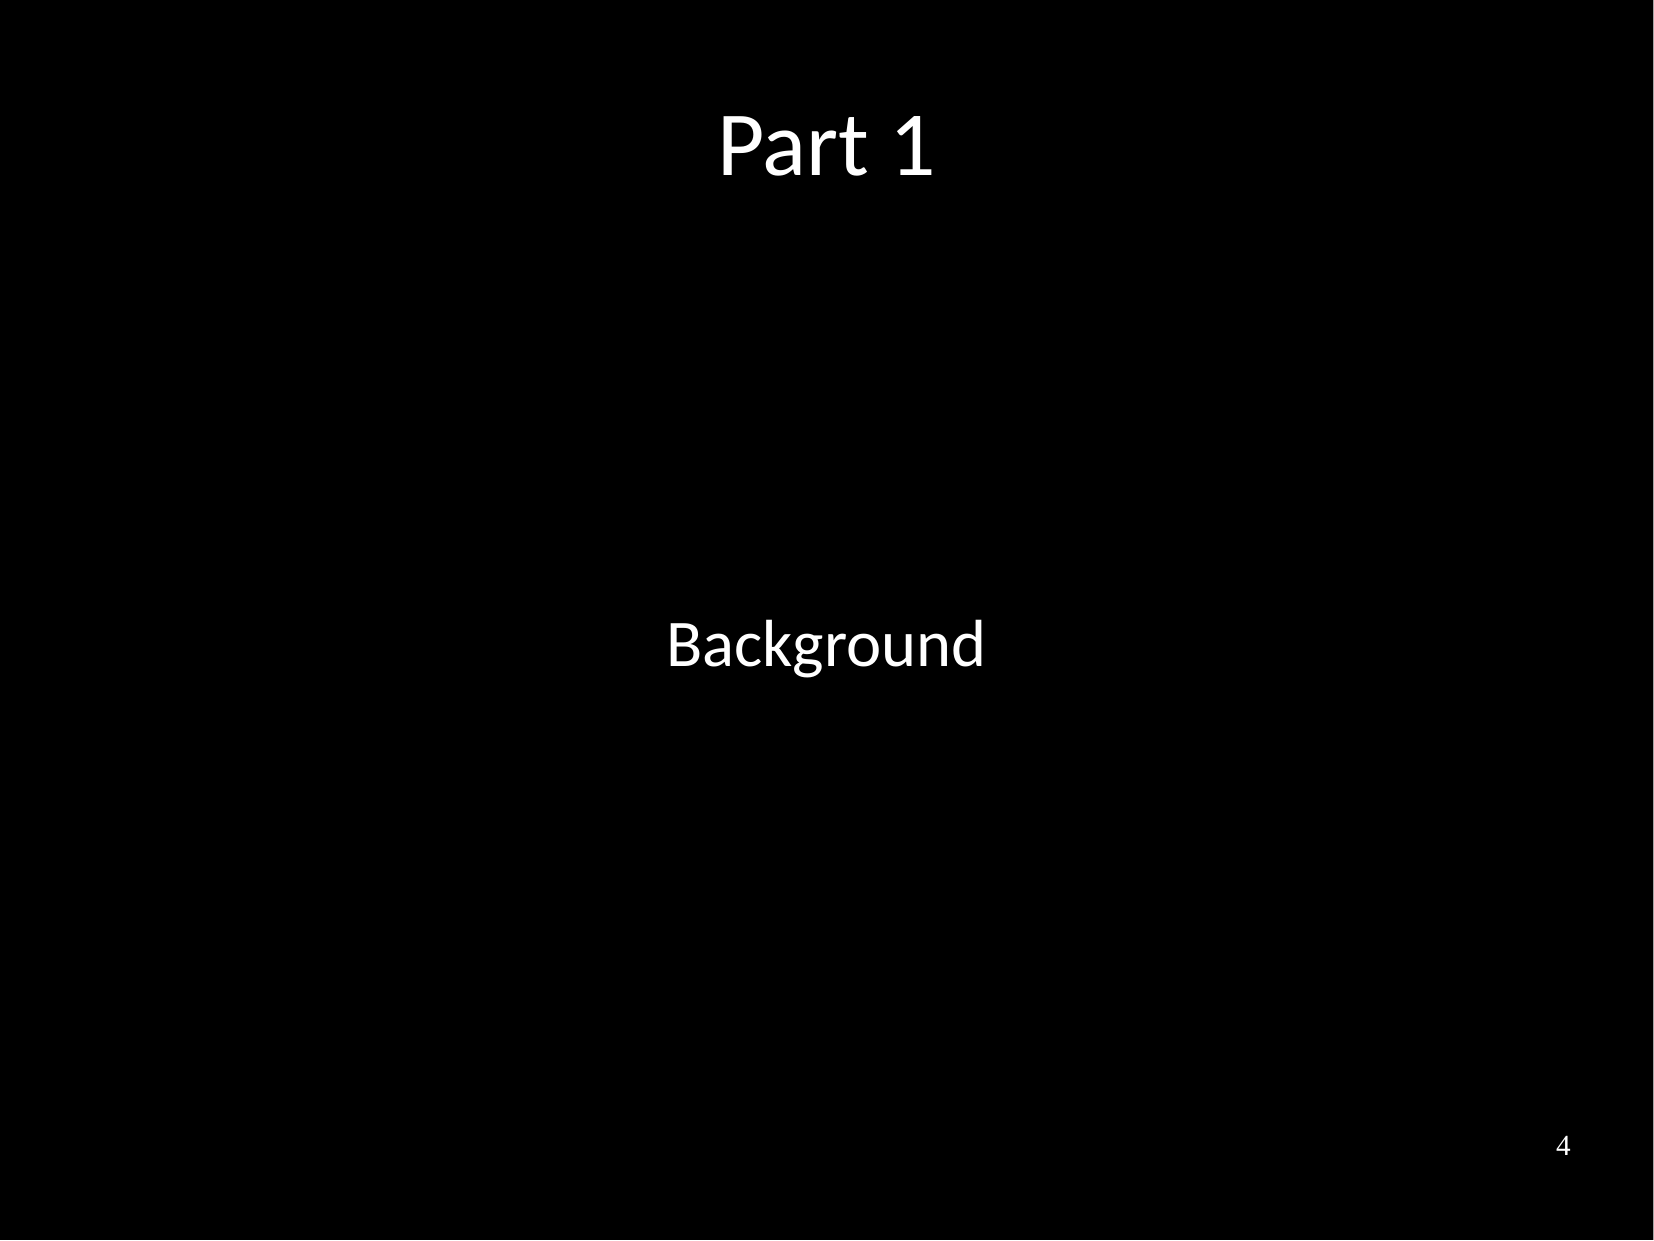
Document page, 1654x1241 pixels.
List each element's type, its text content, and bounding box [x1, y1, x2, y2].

subtitle Background [82, 290, 1571, 1010]
title Part 1 [82, 49, 1571, 257]
